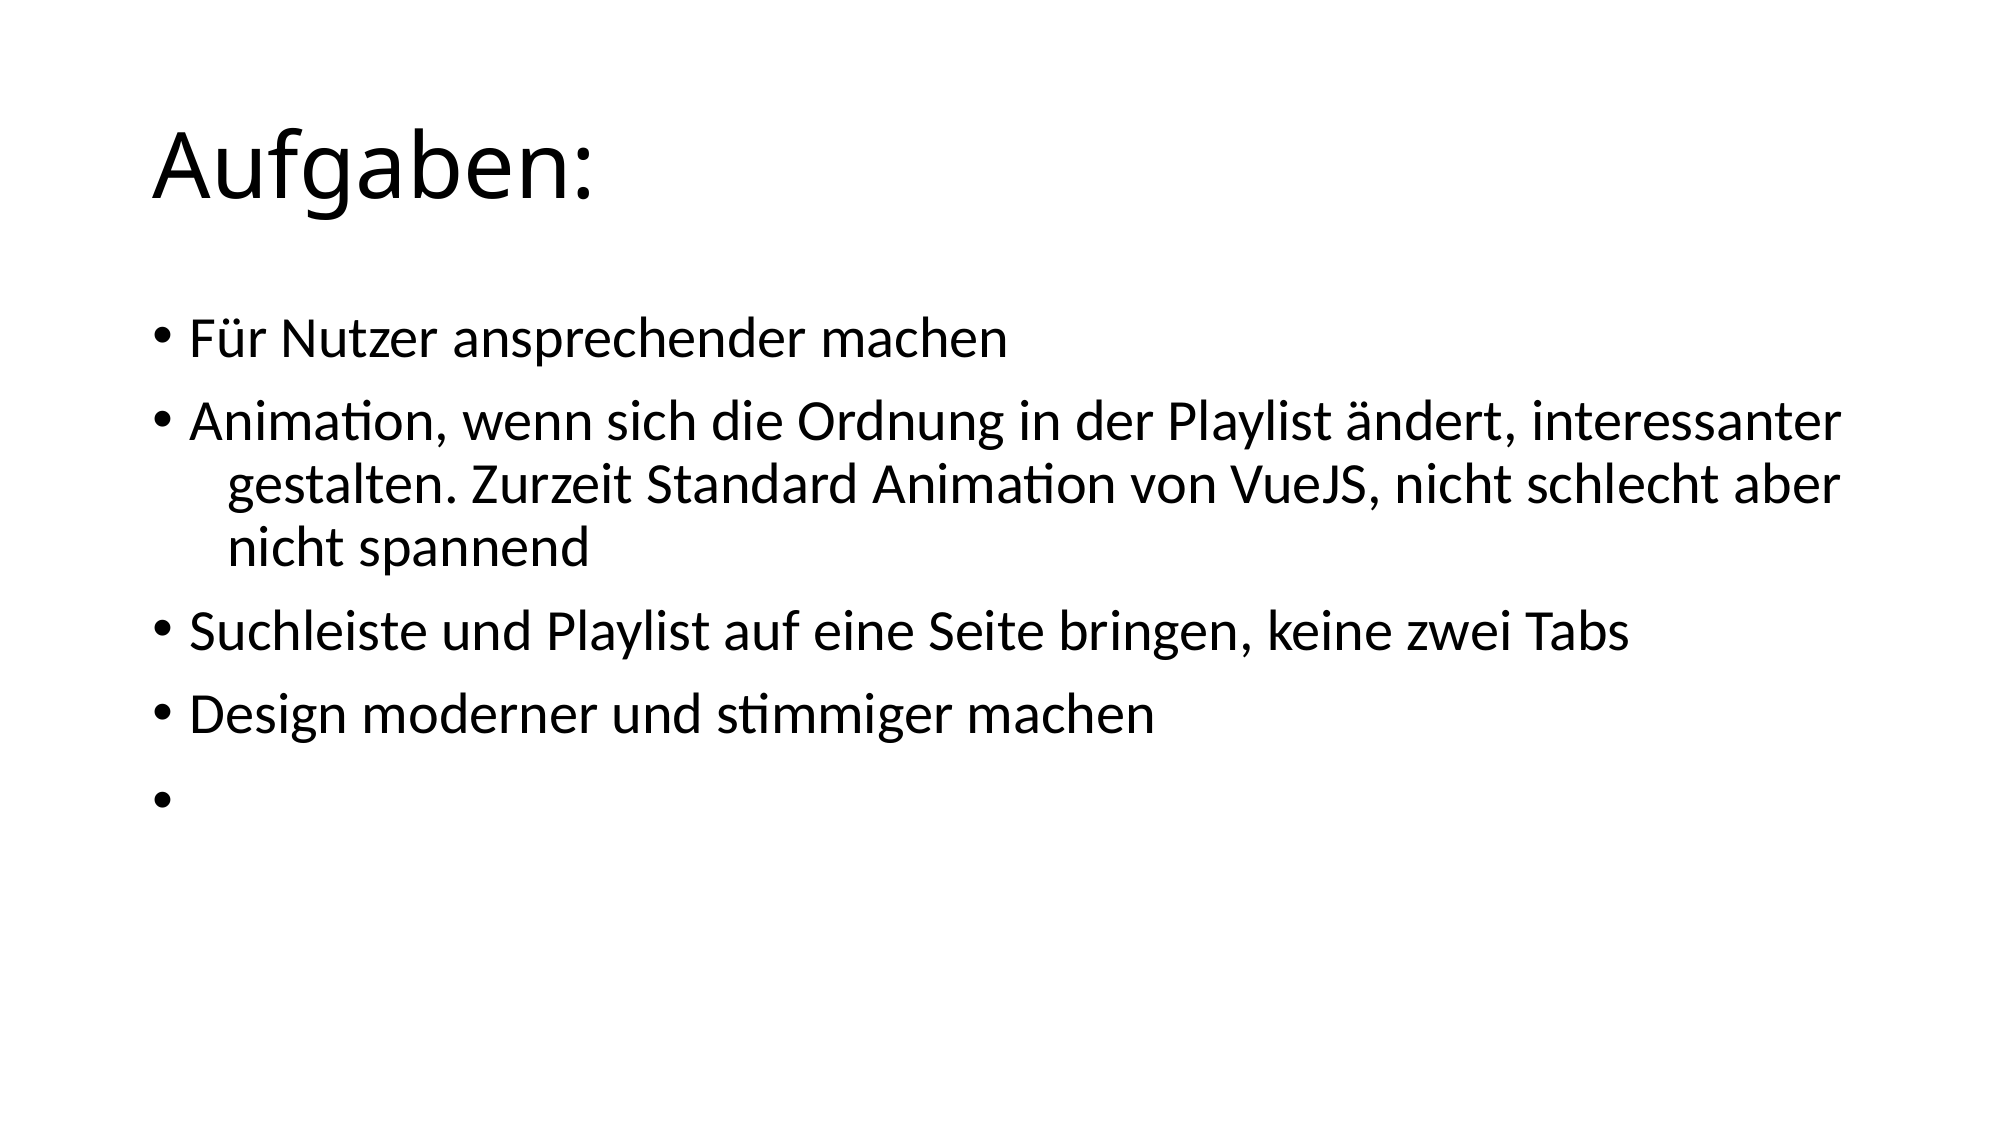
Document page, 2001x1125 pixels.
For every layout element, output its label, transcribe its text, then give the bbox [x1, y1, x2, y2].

list Für Nutzer ansprechender machen Animation, wenn sich die Ordnung in der Playlist ändert, interessanter gestalten. Zurzeit Standard Animation von VueJS, nicht schlecht aber nicht spannend Suchleiste und Playlist auf eine Seite bringen, keine zwei Tabs Design moderner und stimmiger machen [137, 299, 1863, 1014]
title Aufgaben: [137, 59, 1863, 278]
